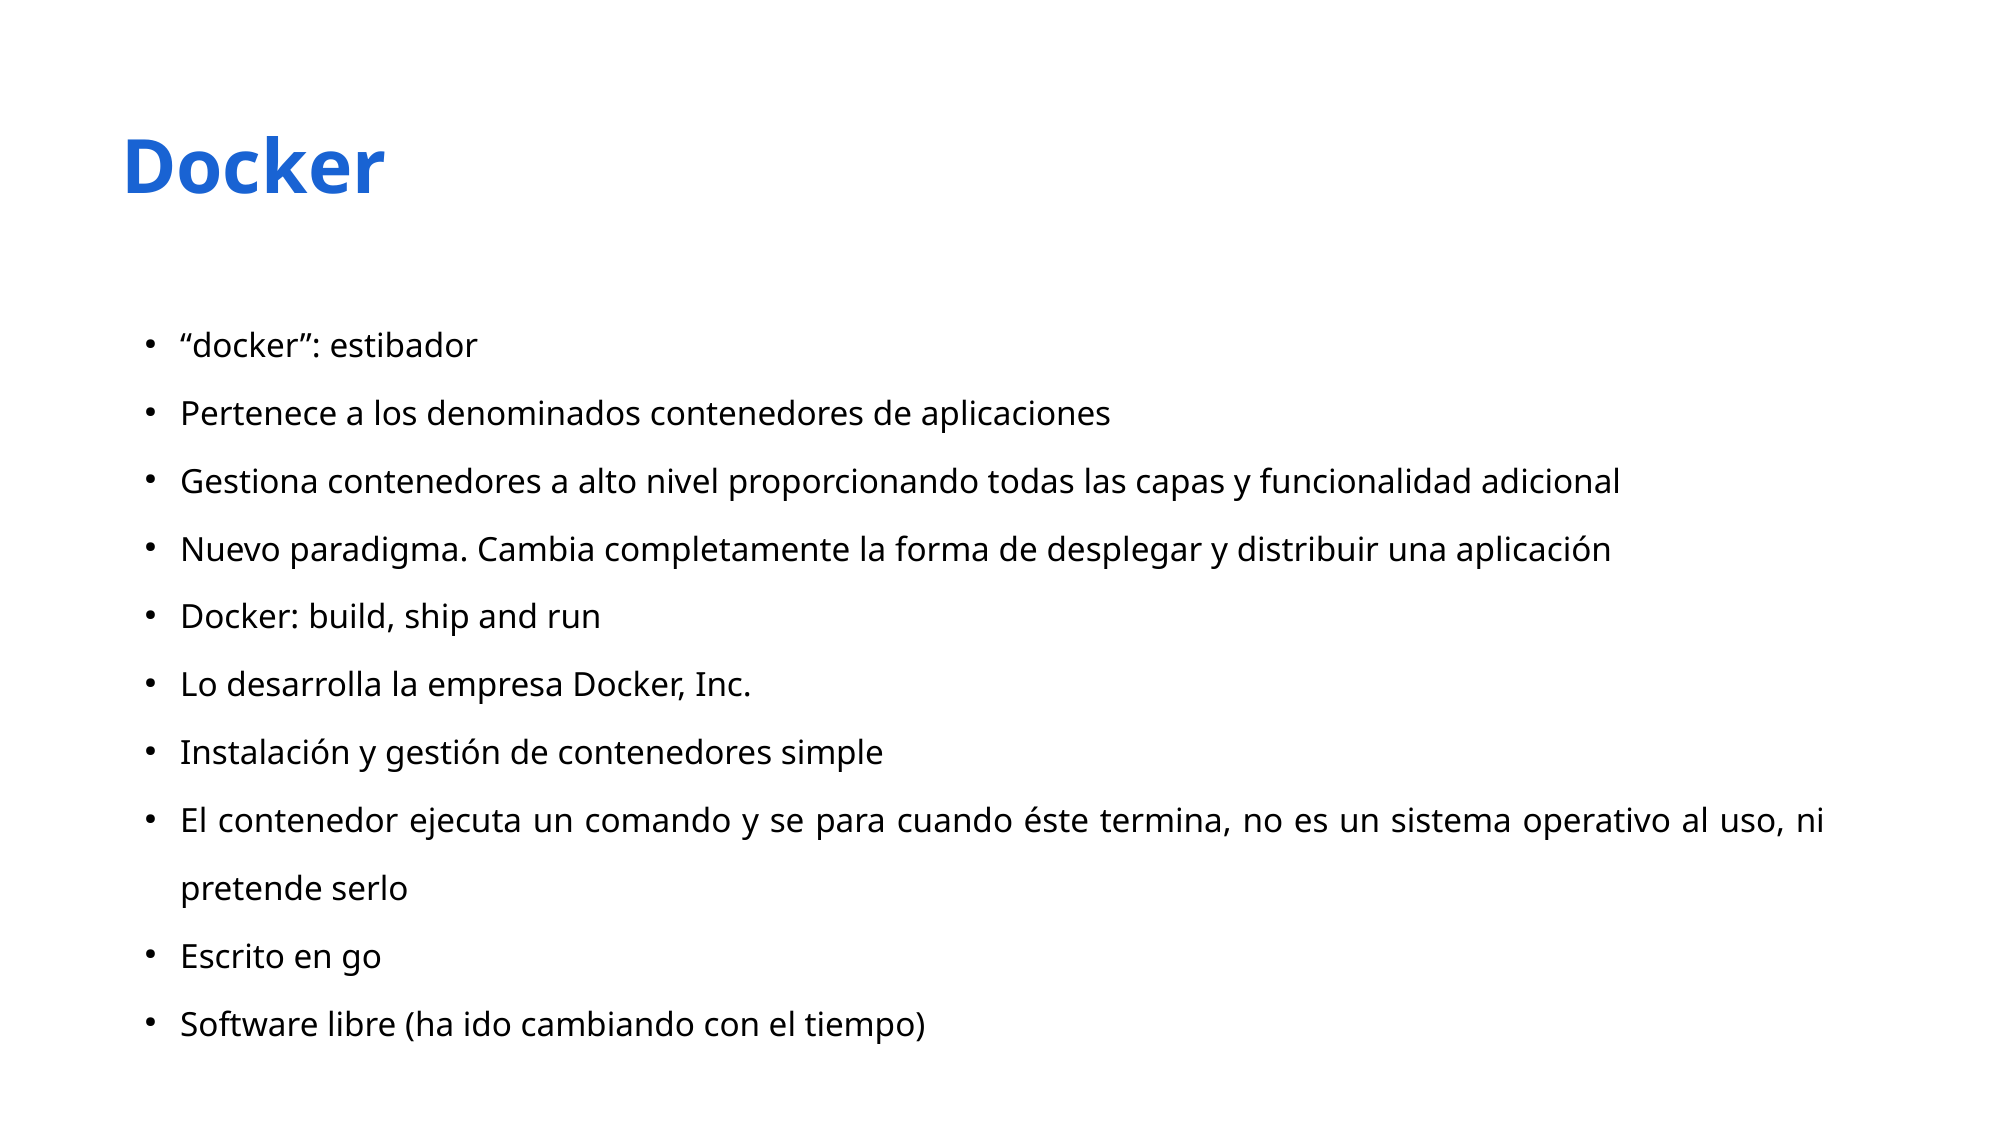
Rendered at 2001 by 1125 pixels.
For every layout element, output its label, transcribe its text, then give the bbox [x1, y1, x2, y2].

text_box “docker”: estibador Pertenece a los denominados contenedores de aplicaciones Gestiona contenedores a alto nivel proporcionando todas las capas y funcionalidad adicional Nuevo paradigma. Cambia completamente la forma de desplegar y distribuir una aplicación Docker: build, ship and run Lo desarrolla la empresa Docker, Inc. Instalación y gestión de contenedores simple El contenedor ejecuta un comando y se para cuando éste termina, no es un sistema operativo al uso, ni pretende serlo Escrito en go Software libre (ha ido cambiando con el tiempo) [129, 292, 1843, 943]
text_box Docker [106, 106, 1878, 293]
